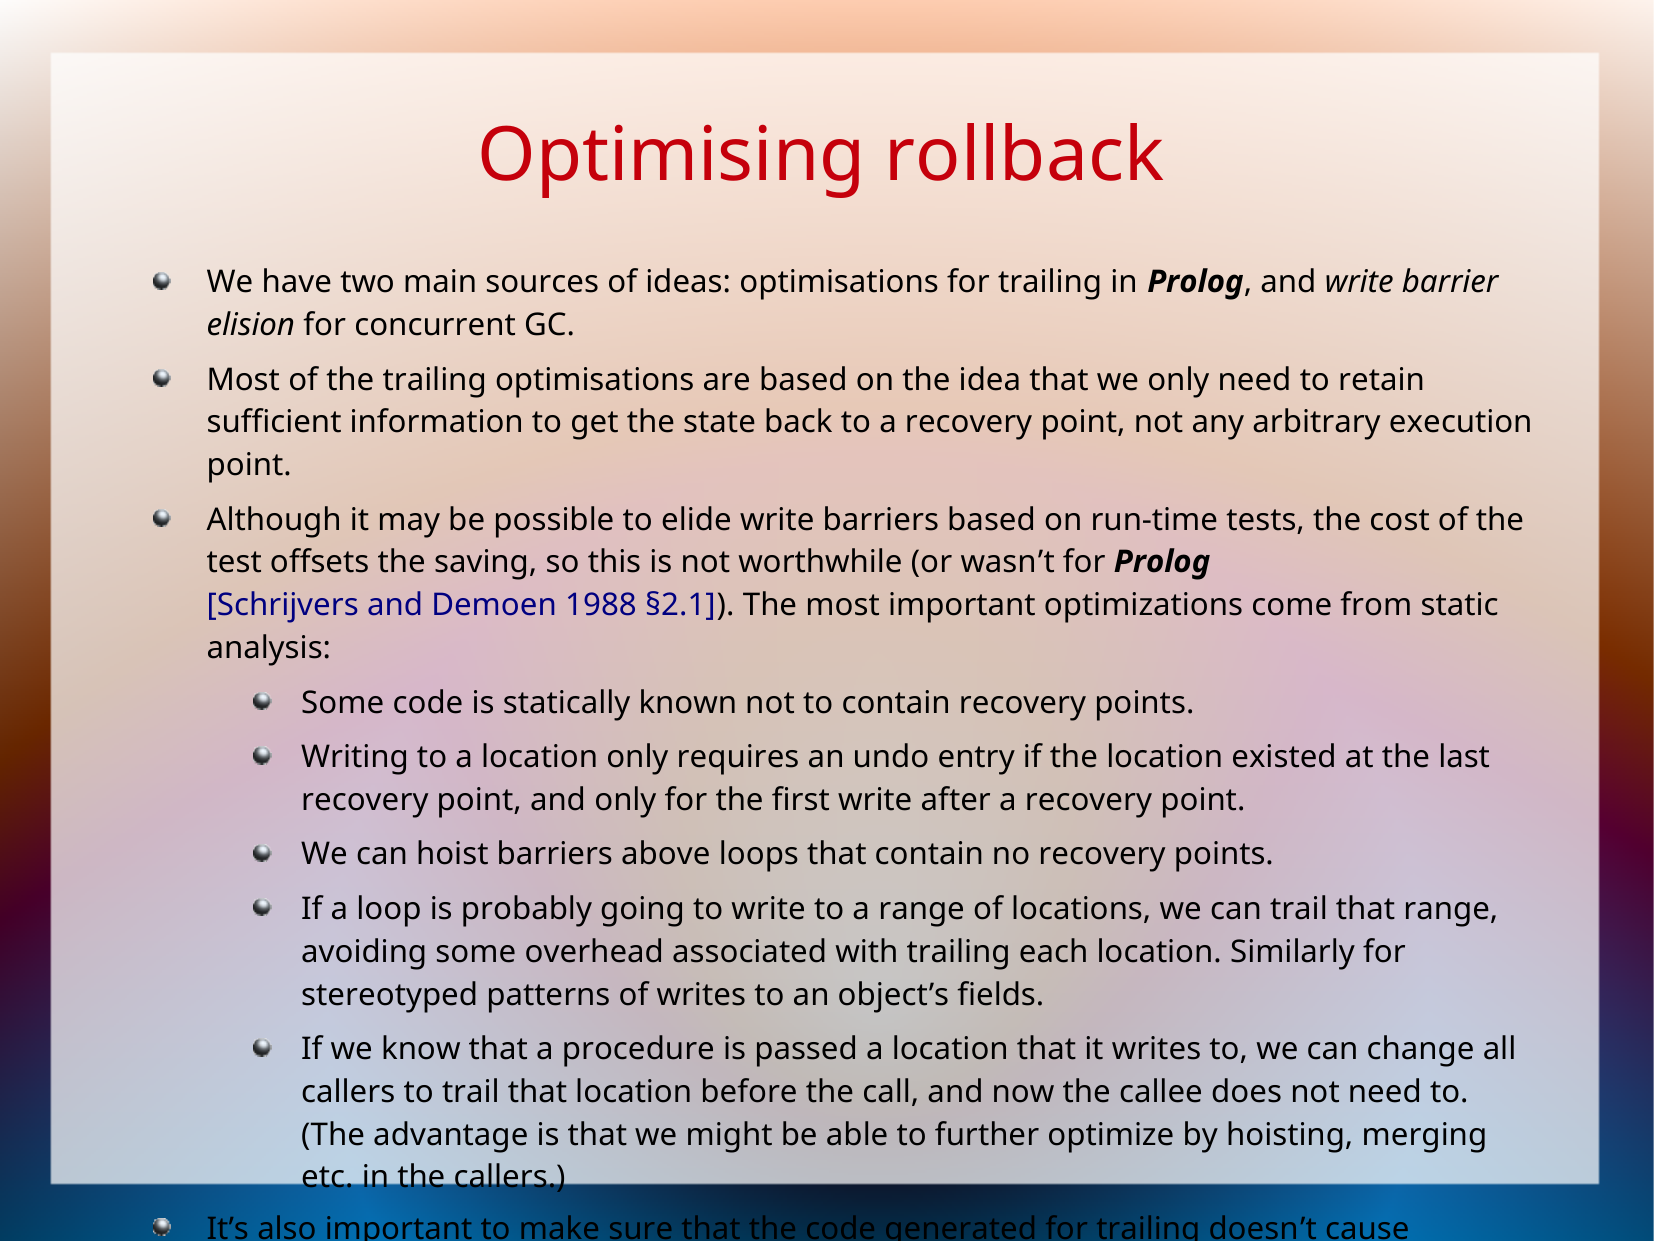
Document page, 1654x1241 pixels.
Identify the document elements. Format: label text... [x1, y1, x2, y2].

title Optimising rollback [76, 66, 1565, 237]
picture [367, 1224, 377, 1237]
list We have two main sources of ideas: optimisations for trailing in Prolog, and write barrier elision for concurrent GC. Most of the trailing optimisations are based on the idea that we only need to retain sufficient information to get the state back to a recovery point, not any arbitrary execution point. Although it may be possible to elide write barriers based on run-time tests, the cost of the test offsets the saving, so this is not worthwhile (or wasn’t for Prolog [Schrijvers and Demoen 1988 §2.1]). The most important optimizations come from static analysis: Some code is statically known not to contain recovery points. Writing to a location only requires an undo entry if the location existed at the last recovery point, and only for the first write after a recovery point. We can hoist barriers above loops that contain no recovery points. If a loop is probably going to write to a range of locations, we can trail that range, avoiding some overhead associated with trailing each location. Similarly for stereotyped patterns of writes to an object’s fields. If we know that a procedure is passed a location that it writes to, we can change all callers to trail that location before the call, and now the callee does not need to. (The advantage is that we might be able to further optimize by hoisting, merging etc. in the callers.) It’s also important to make sure that the code generated for trailing doesn’t cause unnecessary processor stalls. [135, 259, 1536, 1123]
picture [889, 1224, 898, 1237]
picture [1186, 1224, 1195, 1237]
picture [0, 0, 1654, 1241]
